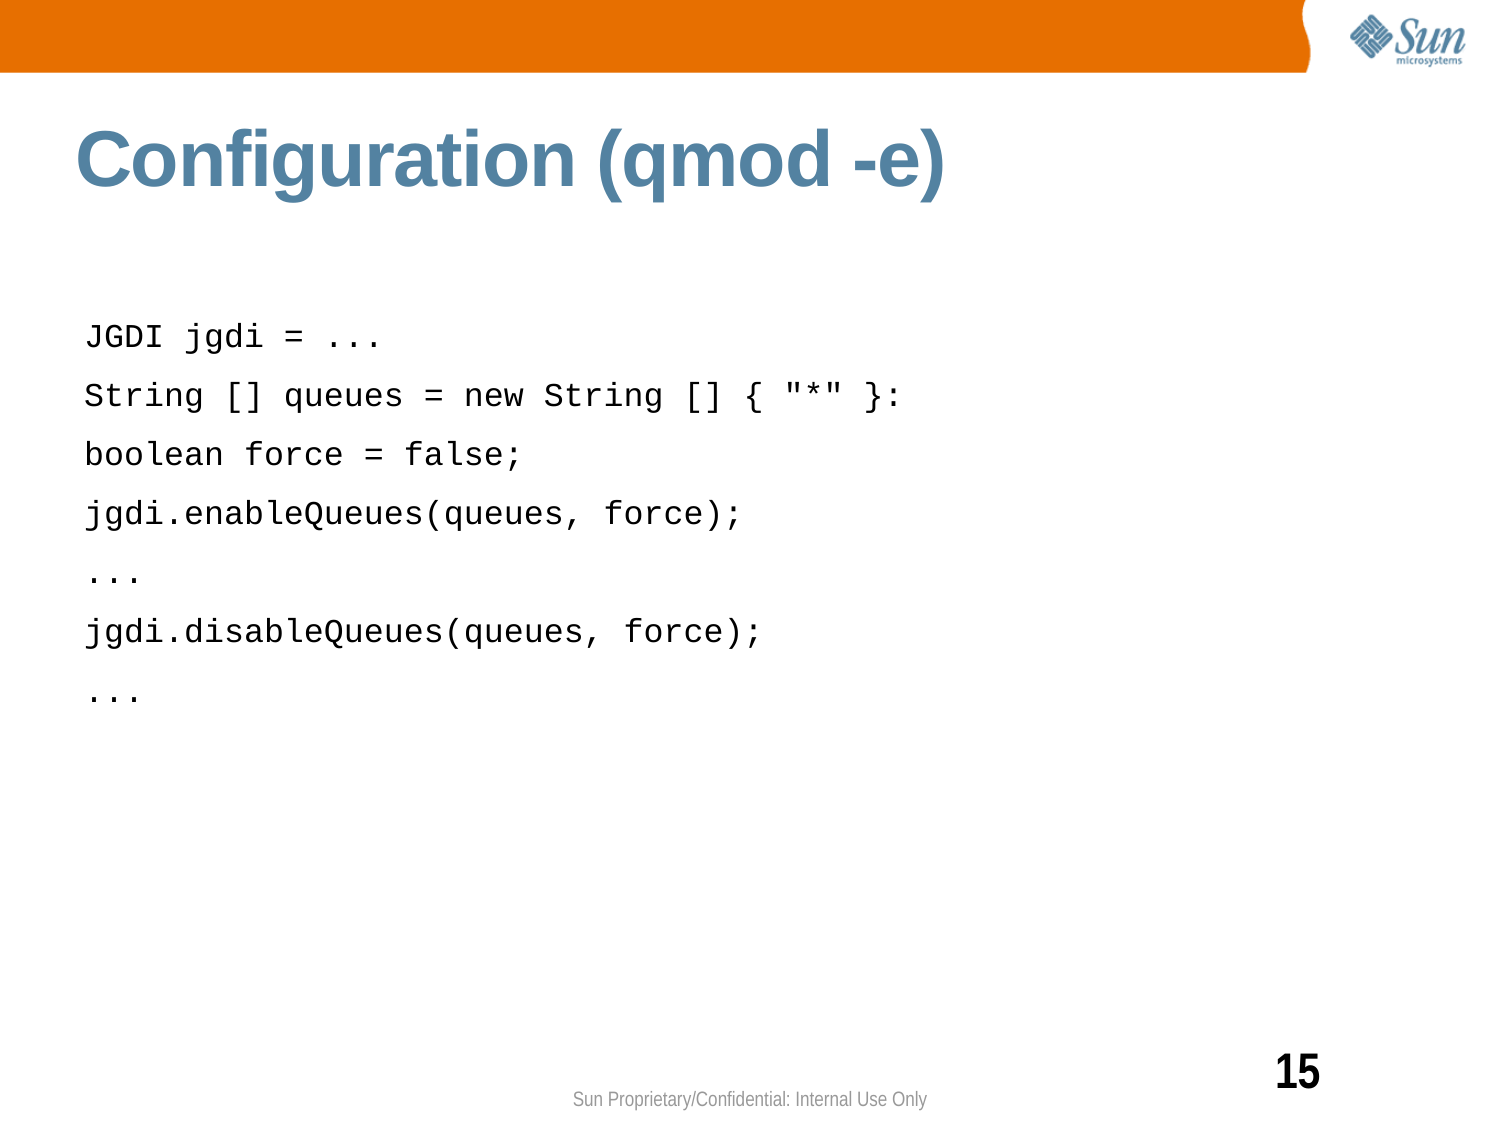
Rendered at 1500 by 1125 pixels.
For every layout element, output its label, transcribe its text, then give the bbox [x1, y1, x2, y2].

list JGDI jgdi = ... String [] queues = new String [] { "*" }: boolean force = false; jgdi.enableQueues(queues, force); ... jgdi.disableQueues(queues, force); ... [64, 257, 1402, 1017]
picture [0, 0, 1500, 75]
title Configuration (qmod -e) [75, 122, 1438, 228]
